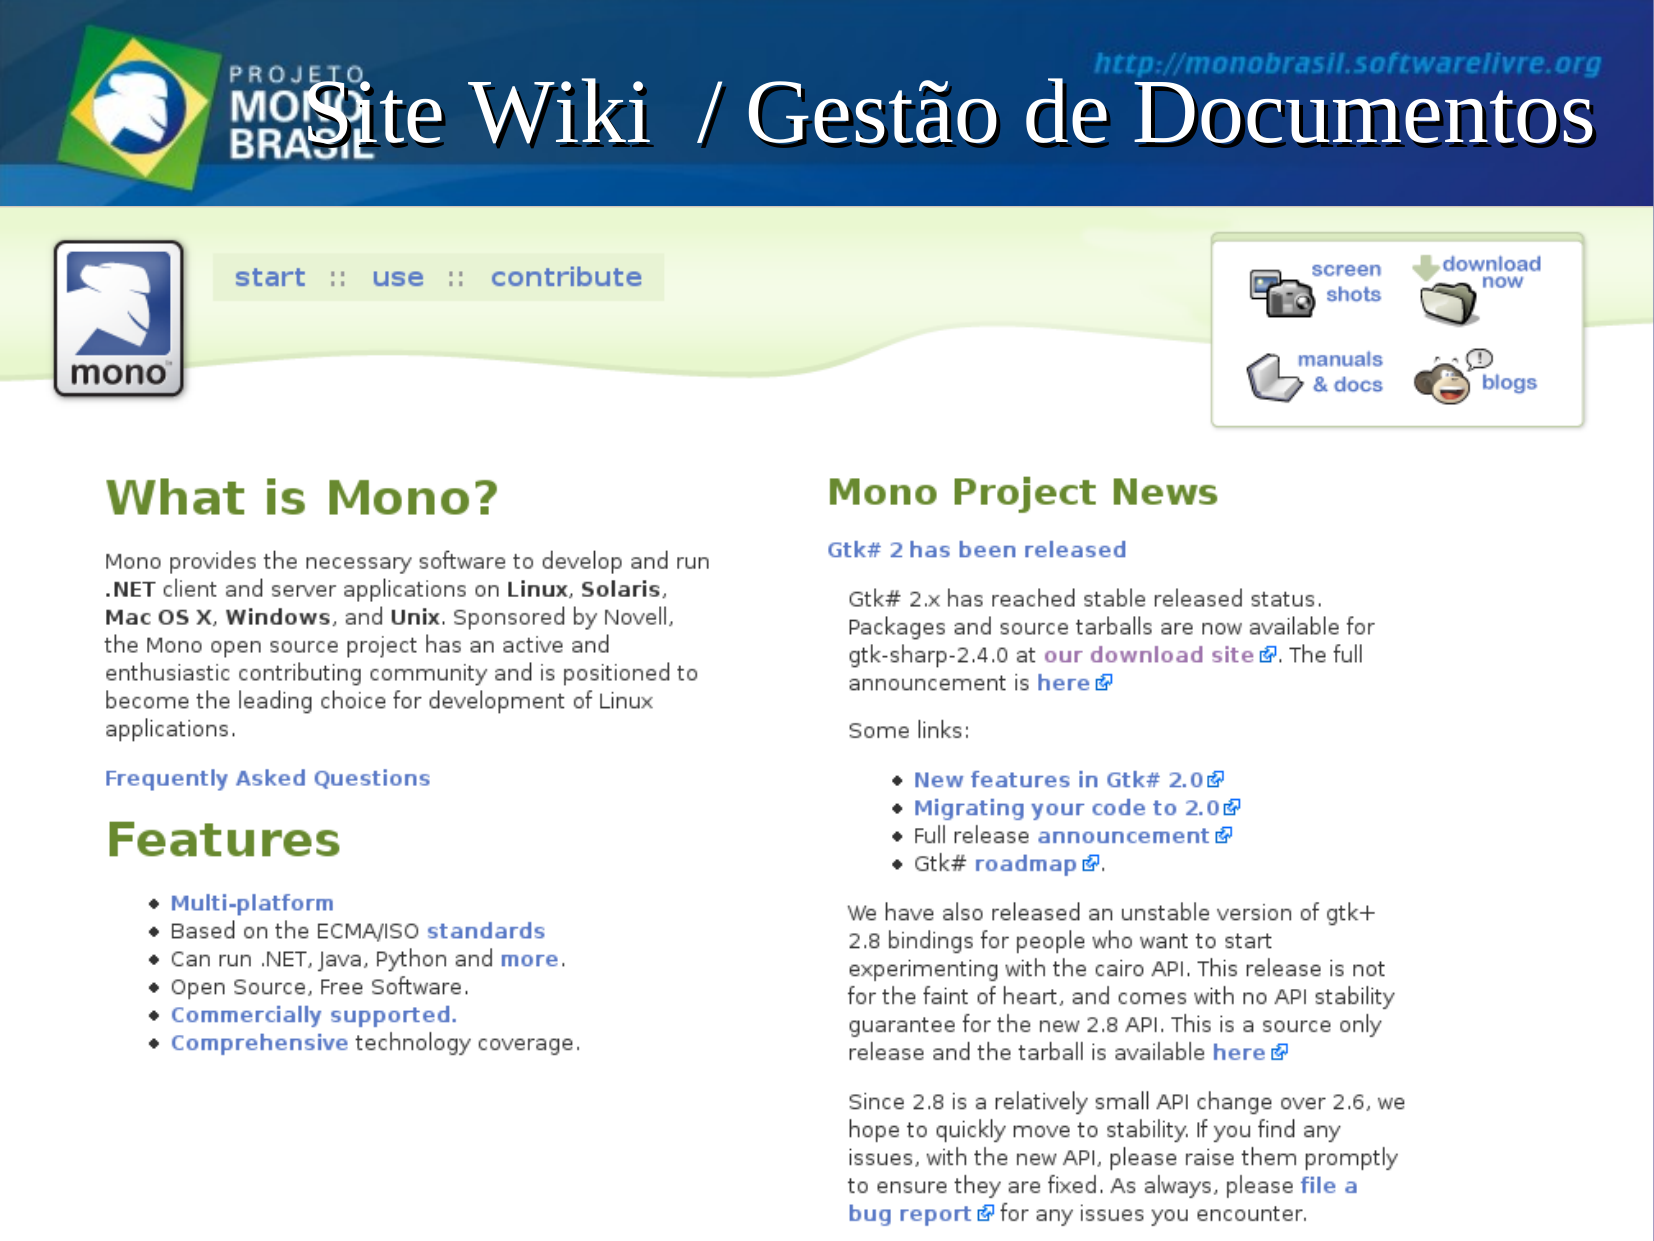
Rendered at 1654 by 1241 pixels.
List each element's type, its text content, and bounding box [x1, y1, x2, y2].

picture [0, 0, 1654, 1241]
title Site Wiki / Gestão de Documentos [186, 8, 1599, 206]
